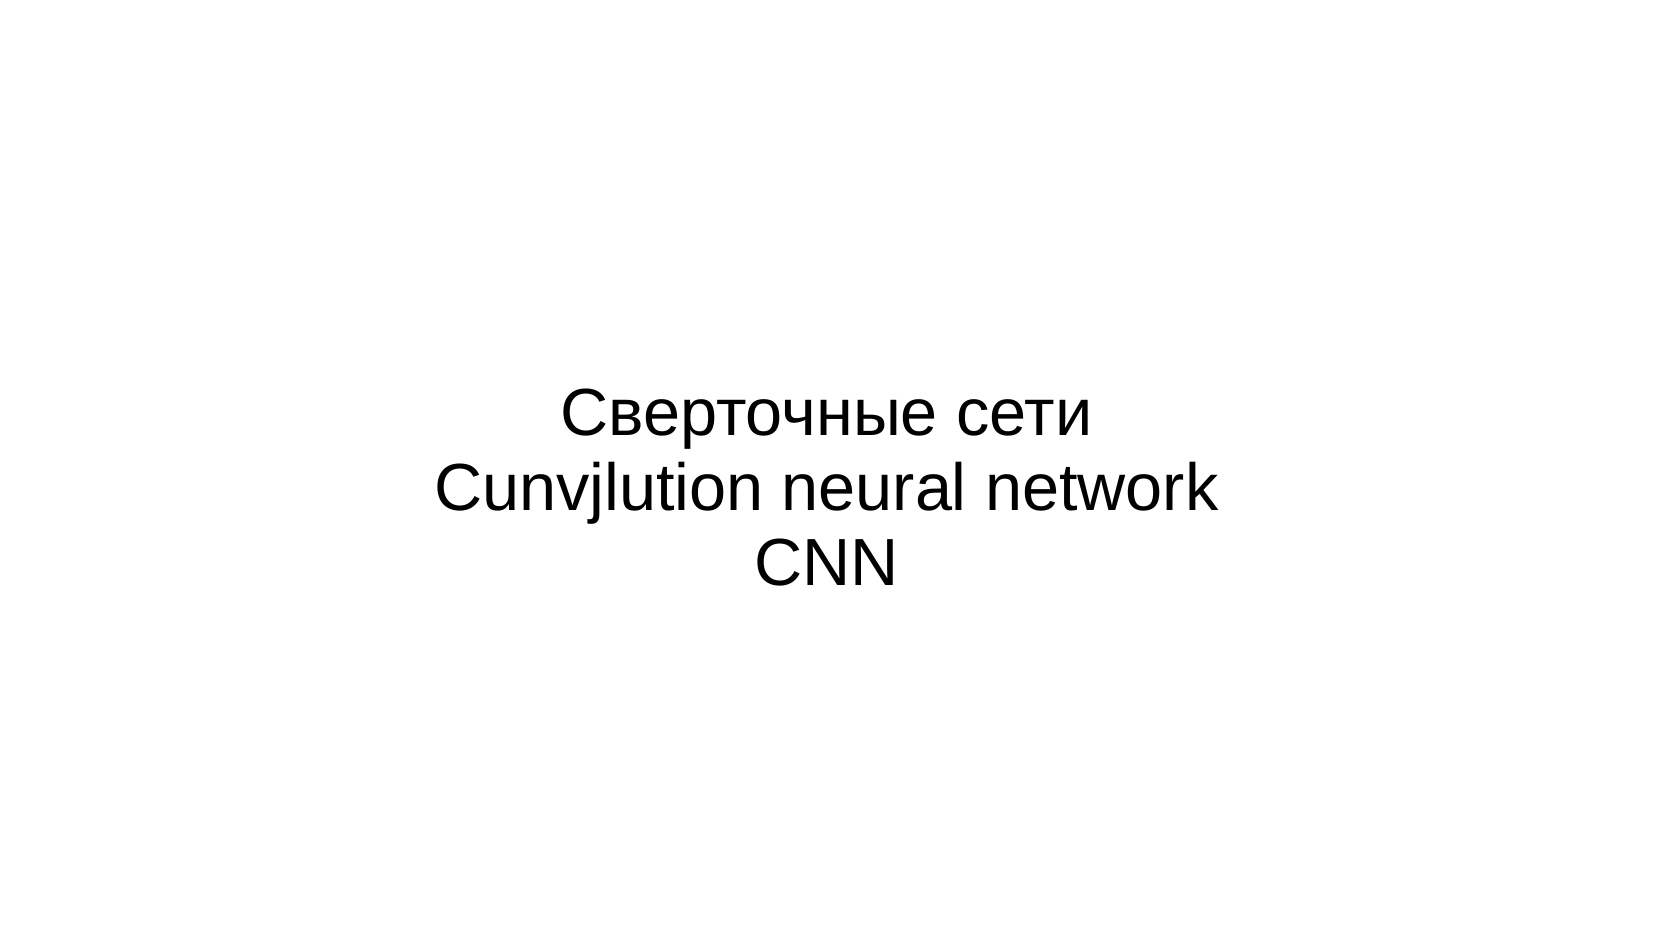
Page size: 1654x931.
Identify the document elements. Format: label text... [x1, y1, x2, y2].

subtitle Сверточные сети Cunvjlution neural network CNN [82, 217, 1571, 758]
